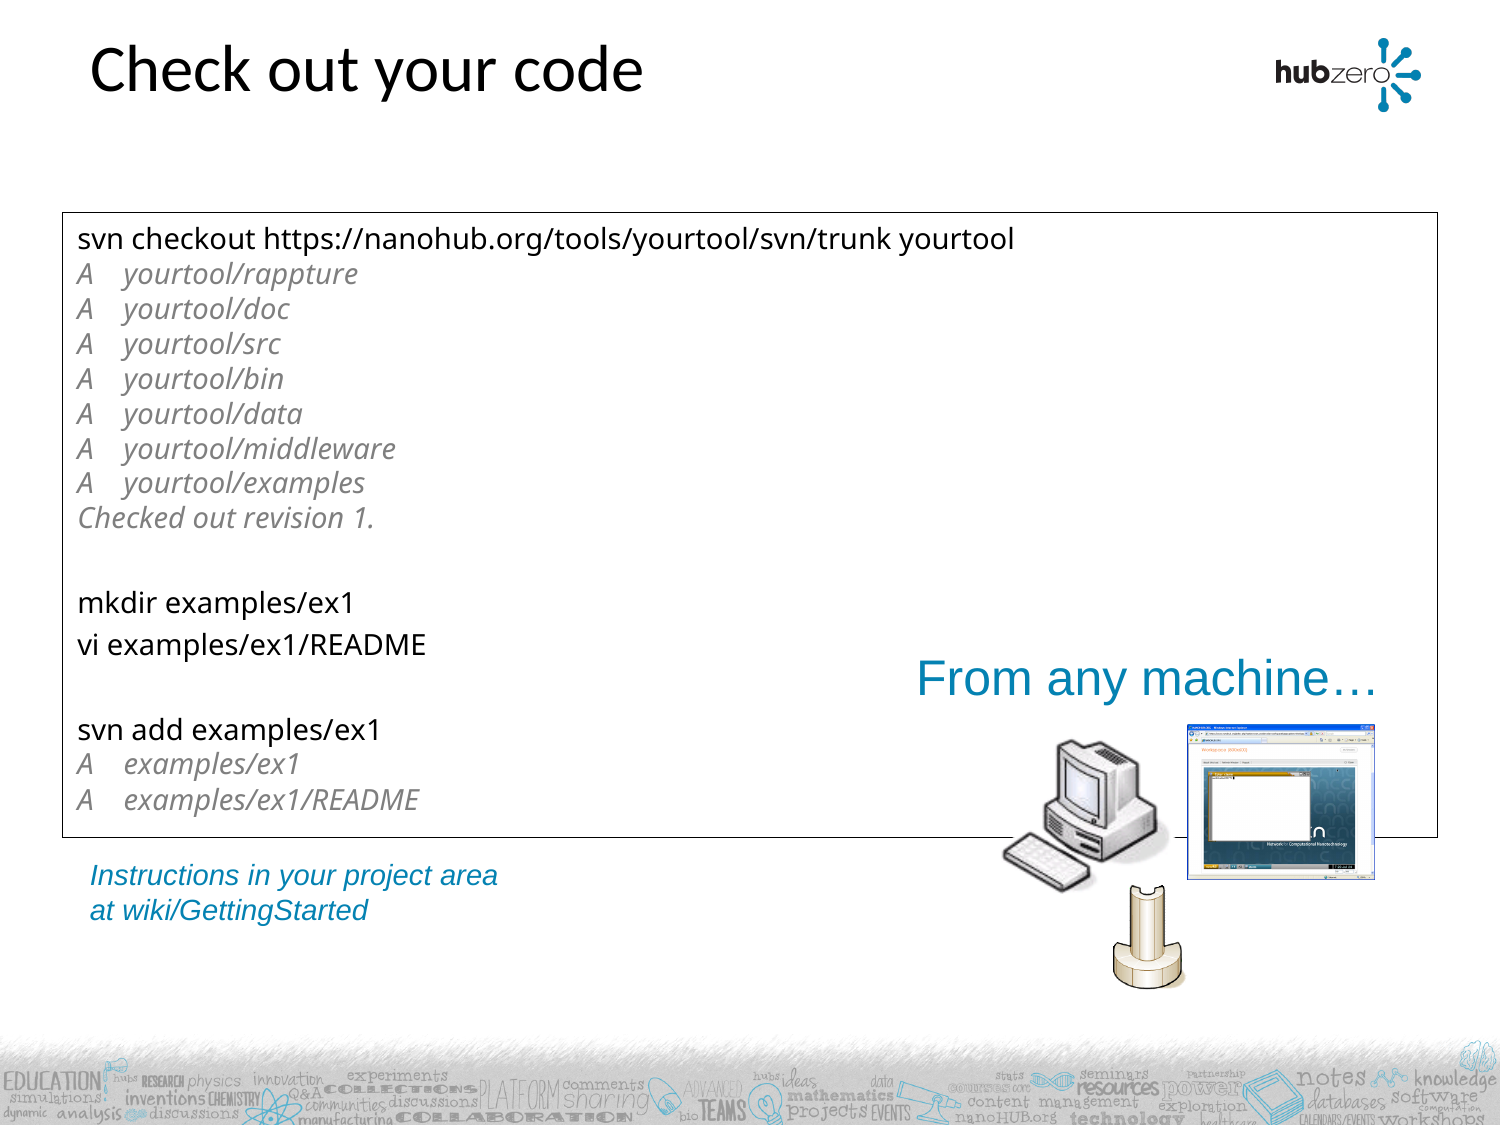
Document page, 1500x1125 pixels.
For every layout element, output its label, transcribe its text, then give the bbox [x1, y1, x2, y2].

picture [1272, 35, 1424, 115]
picture [999, 724, 1375, 996]
text_box Instructions in your project area at wiki/GettingStarted [75, 848, 515, 934]
text_box svn checkout https://nanohub.org/tools/yourtool/svn/trunk yourtool A yourtool/rappture A yourtool/doc A yourtool/src A yourtool/bin A yourtool/data A yourtool/middleware A yourtool/examples Checked out revision 1. mkdir examples/ex1 vi examples/ex1/README svn add examples/ex1 A examples/ex1 A examples/ex1/README [62, 212, 1438, 838]
text_box From any machine… [901, 637, 1396, 713]
picture [0, 1034, 1500, 1125]
text_box Check out your code [75, 12, 1249, 118]
